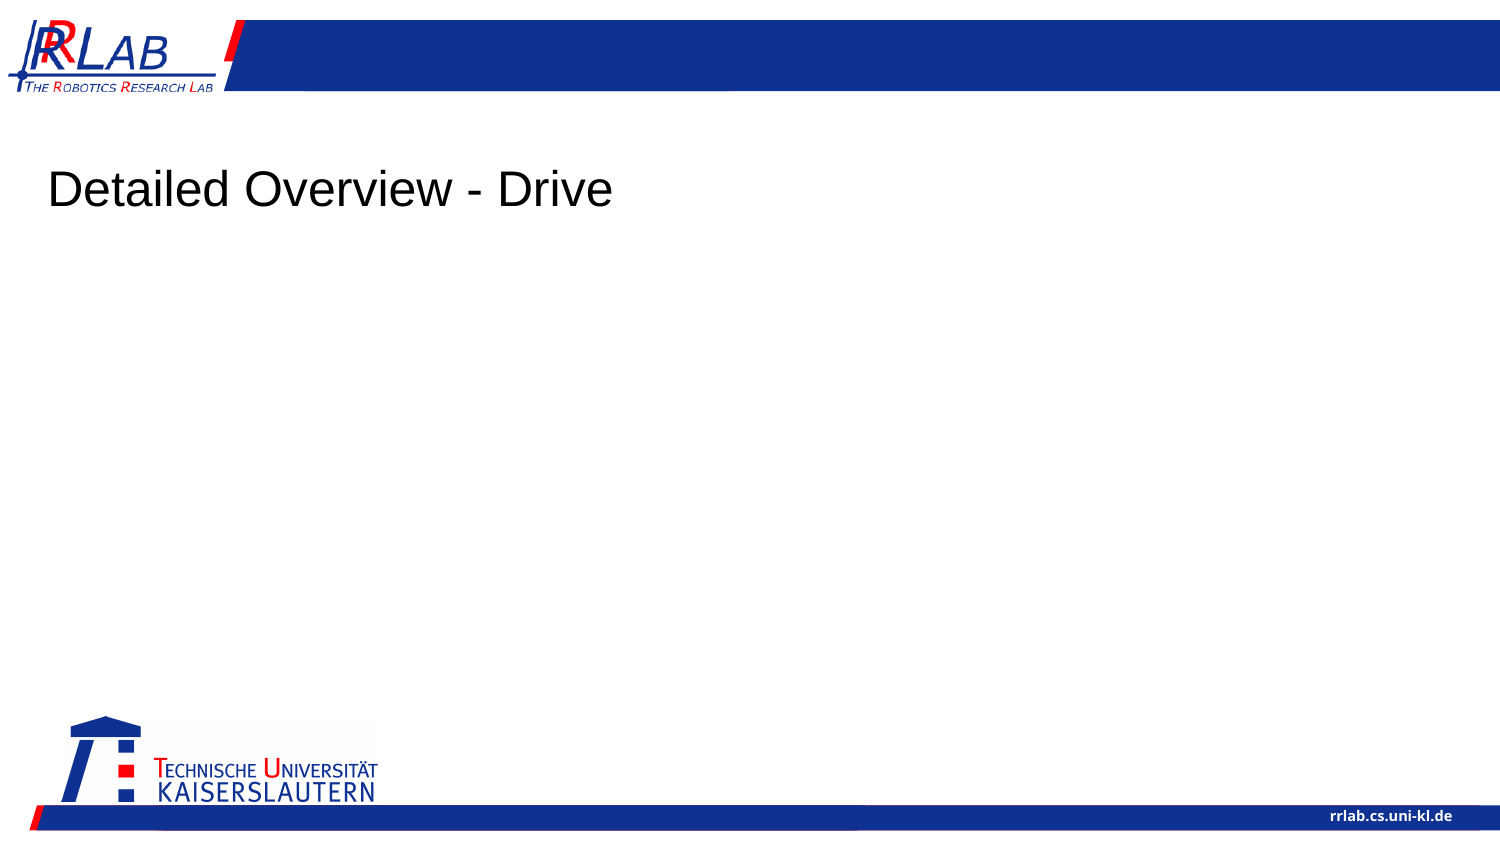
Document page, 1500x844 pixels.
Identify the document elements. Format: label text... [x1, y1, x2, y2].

title Detailed Overview - Drive [47, 93, 1453, 285]
picture [8, 20, 216, 92]
picture [61, 716, 378, 802]
